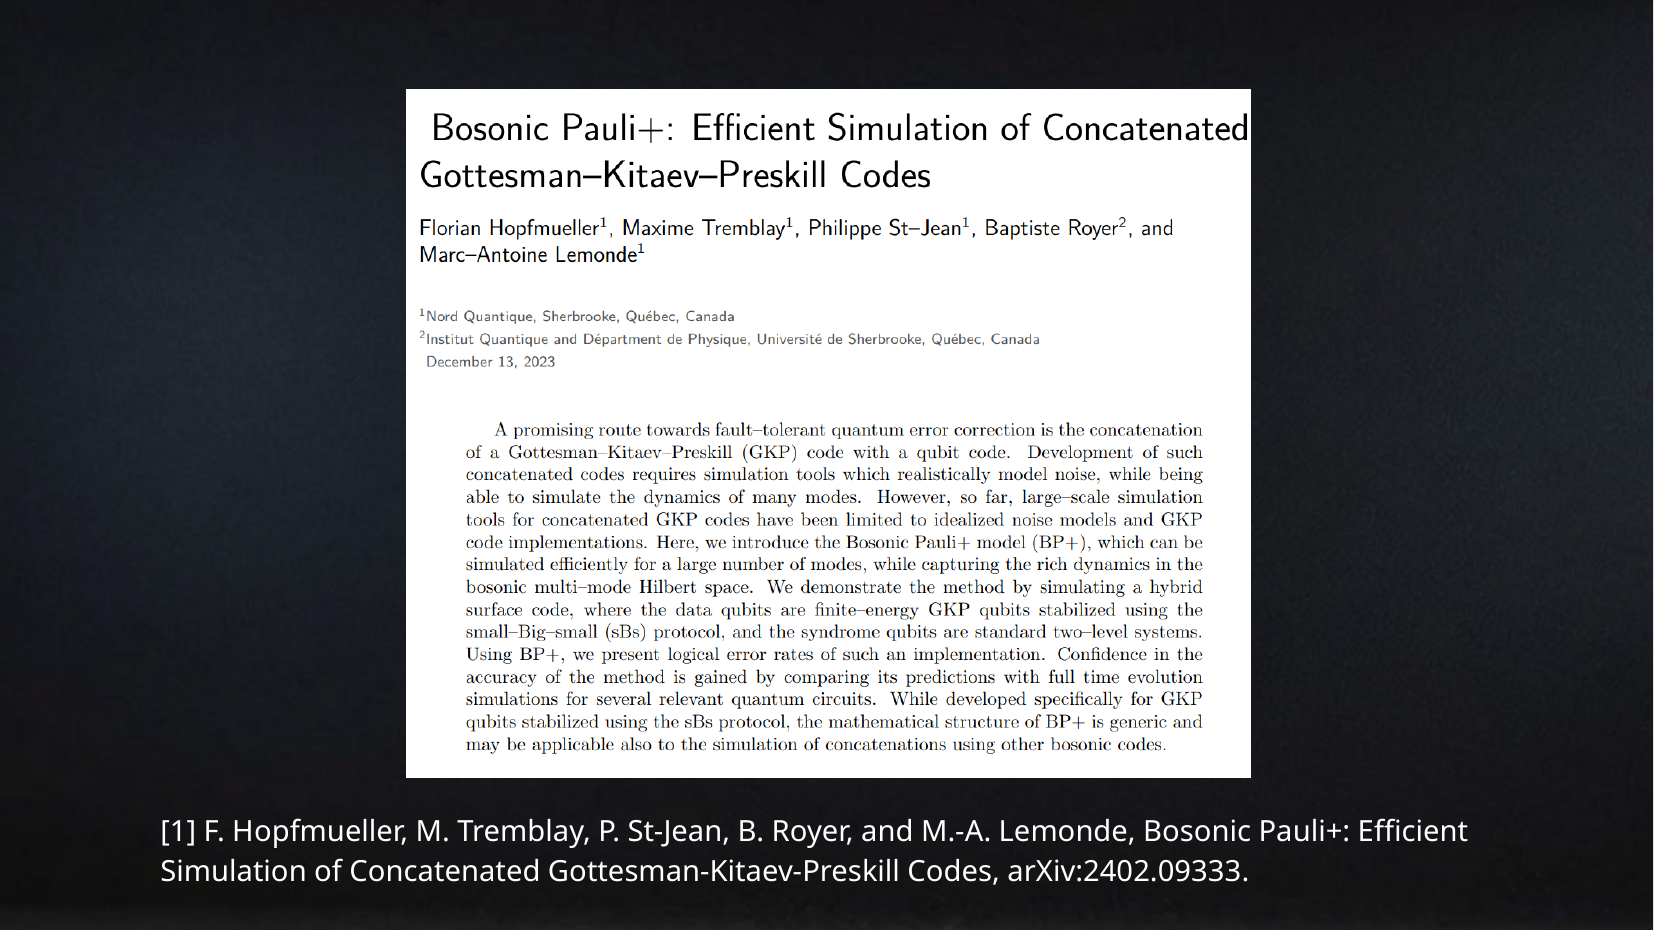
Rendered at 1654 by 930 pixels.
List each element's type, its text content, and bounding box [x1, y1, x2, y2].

text_box [1] F. Hopfmueller, M. Tremblay, P. St-Jean, B. Royer, and M.-A. Lemonde, Bosonic Pauli+: Efficient Simulation of Concatenated Gottesman-Kitaev-Preskill Codes, arXiv:2402.09333. [98, 803, 1532, 910]
picture [0, 0, 1654, 930]
